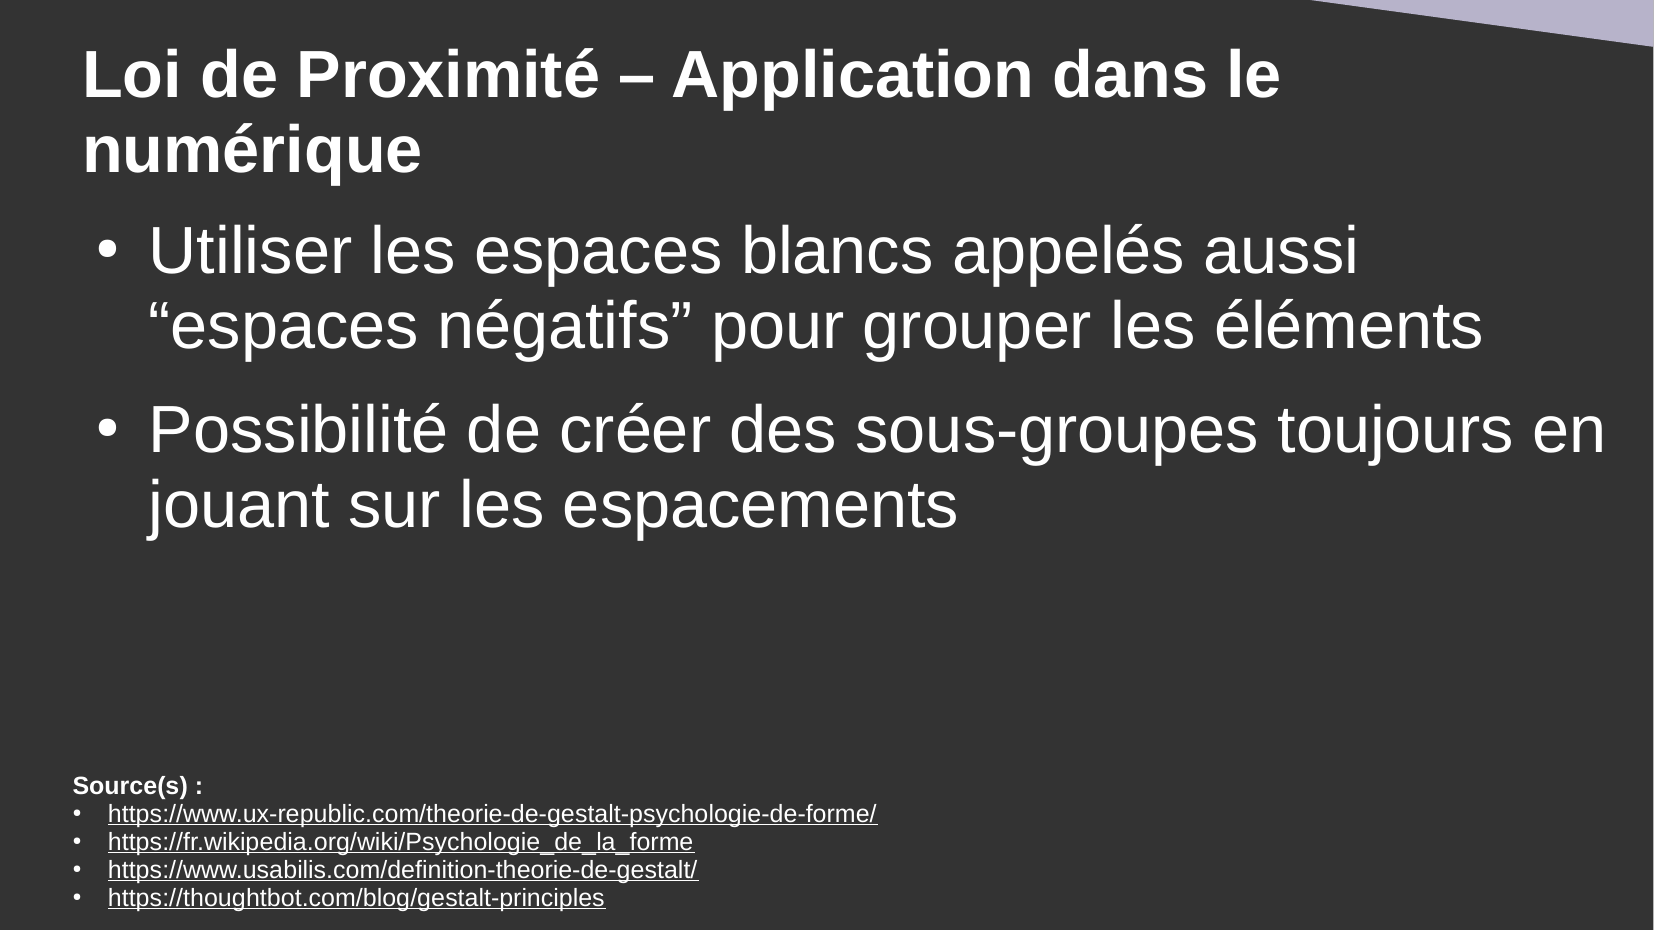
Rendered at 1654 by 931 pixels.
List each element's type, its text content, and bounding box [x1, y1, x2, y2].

title Loi de Proximité – Application dans le numérique [82, 37, 1571, 187]
text_box Source(s) : https://www.ux-republic.com/theorie-de-gestalt-psychologie-de-forme/ https://fr.wikipedia.org/wiki/Psychologie_de_la_forme https://www.usabilis.com/definition-theorie-de-gestalt/ https://thoughtbot.com/blog/gestalt-principles [57, 764, 1543, 919]
text_box [1310, 0, 1654, 47]
list Utiliser les espaces blancs appelés aussi “espaces négatifs” pour grouper les éléments Possibilité de créer des sous-groupes toujours en jouant sur les espacements [77, 213, 1617, 882]
